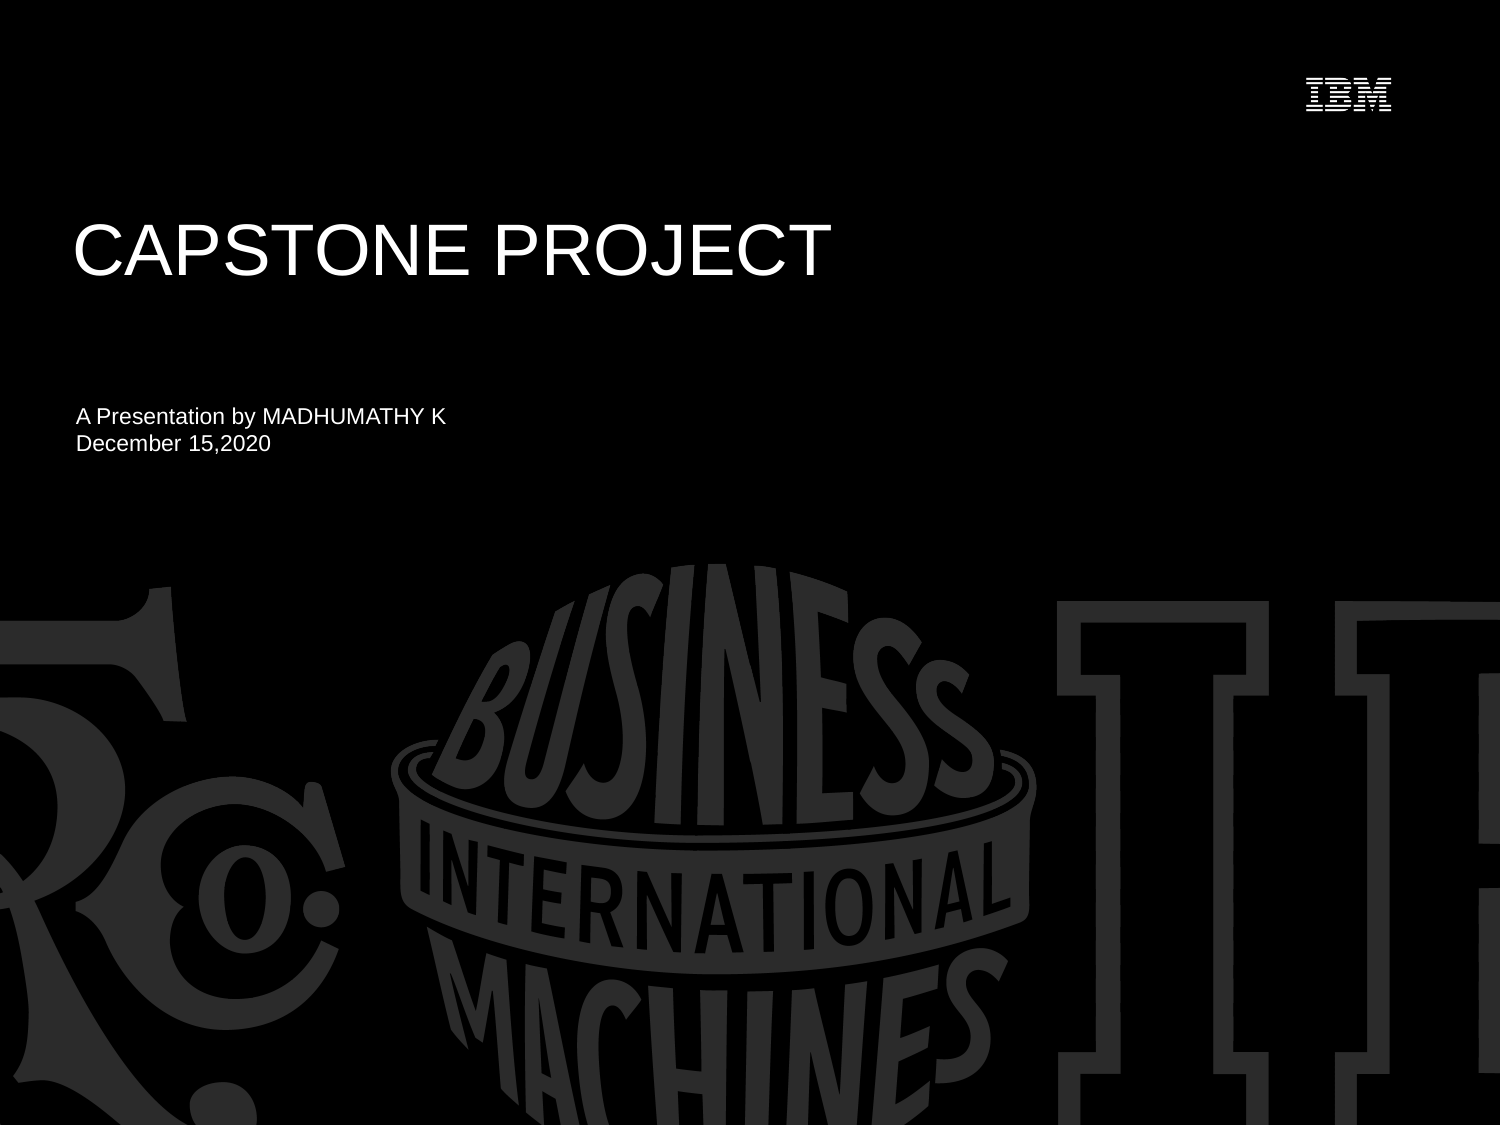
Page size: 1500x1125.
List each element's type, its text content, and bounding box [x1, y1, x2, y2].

picture [0, 0, 1500, 1125]
title CAPSTONE PROJECT [57, 204, 1050, 391]
subtitle A Presentation by MADHUMATHY K December 15,2020 [61, 393, 1336, 481]
